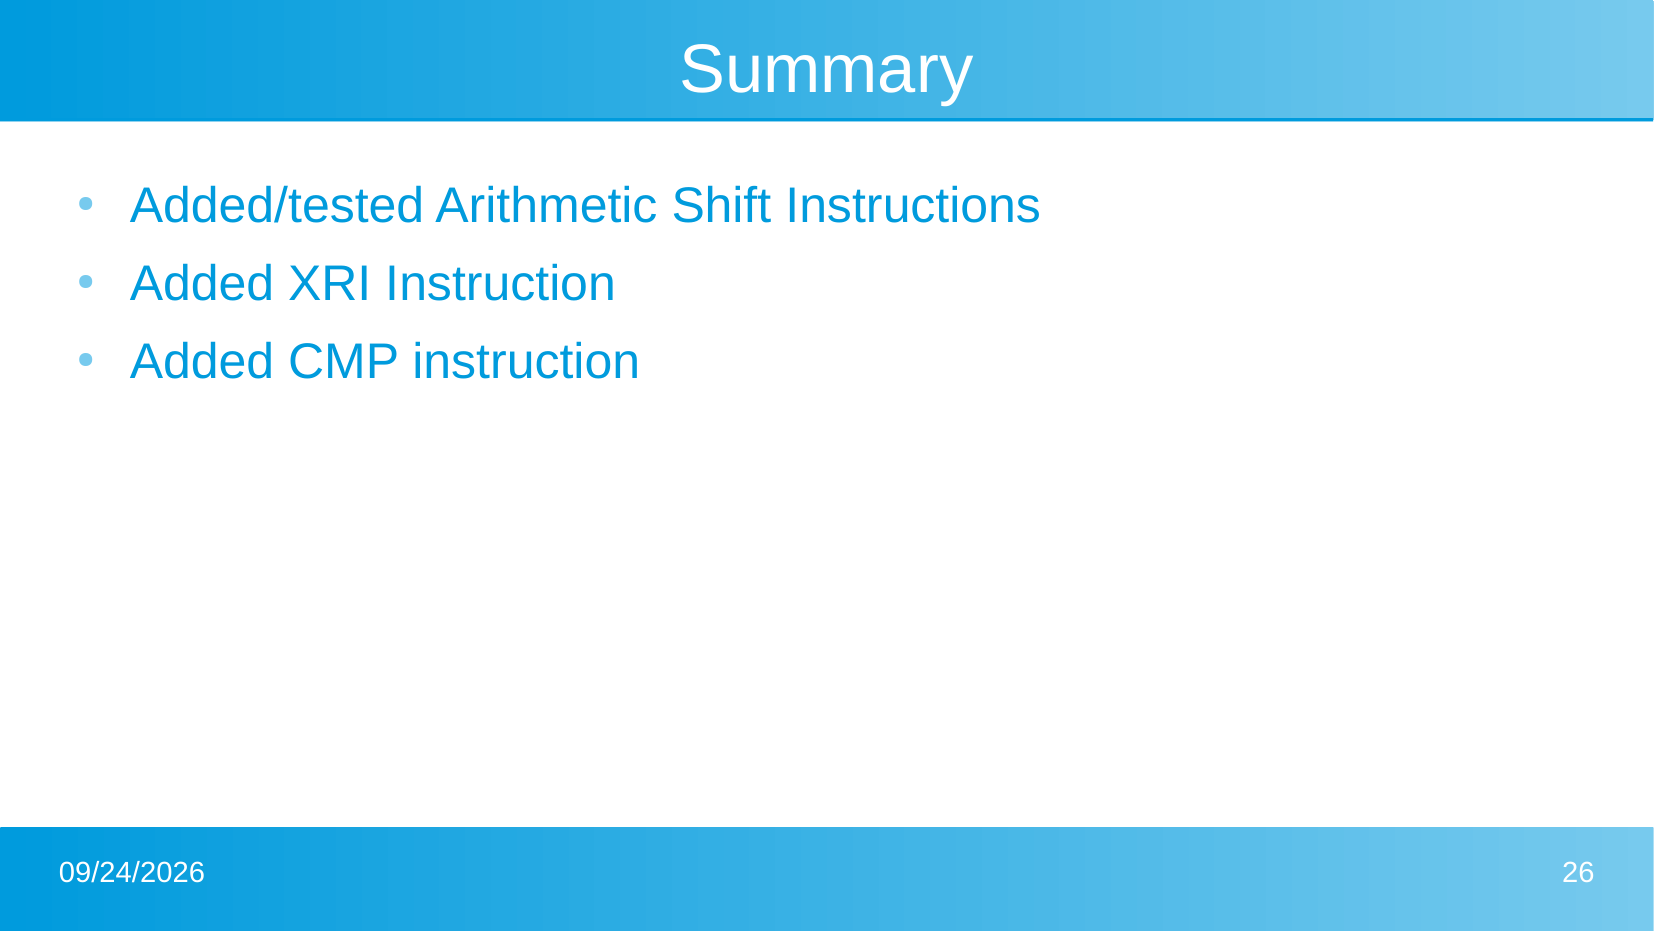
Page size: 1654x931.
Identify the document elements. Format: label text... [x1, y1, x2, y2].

list Added/tested Arithmetic Shift Instructions Added XRI Instruction Added CMP instruction [59, 177, 1595, 768]
title Summary [59, 29, 1595, 108]
